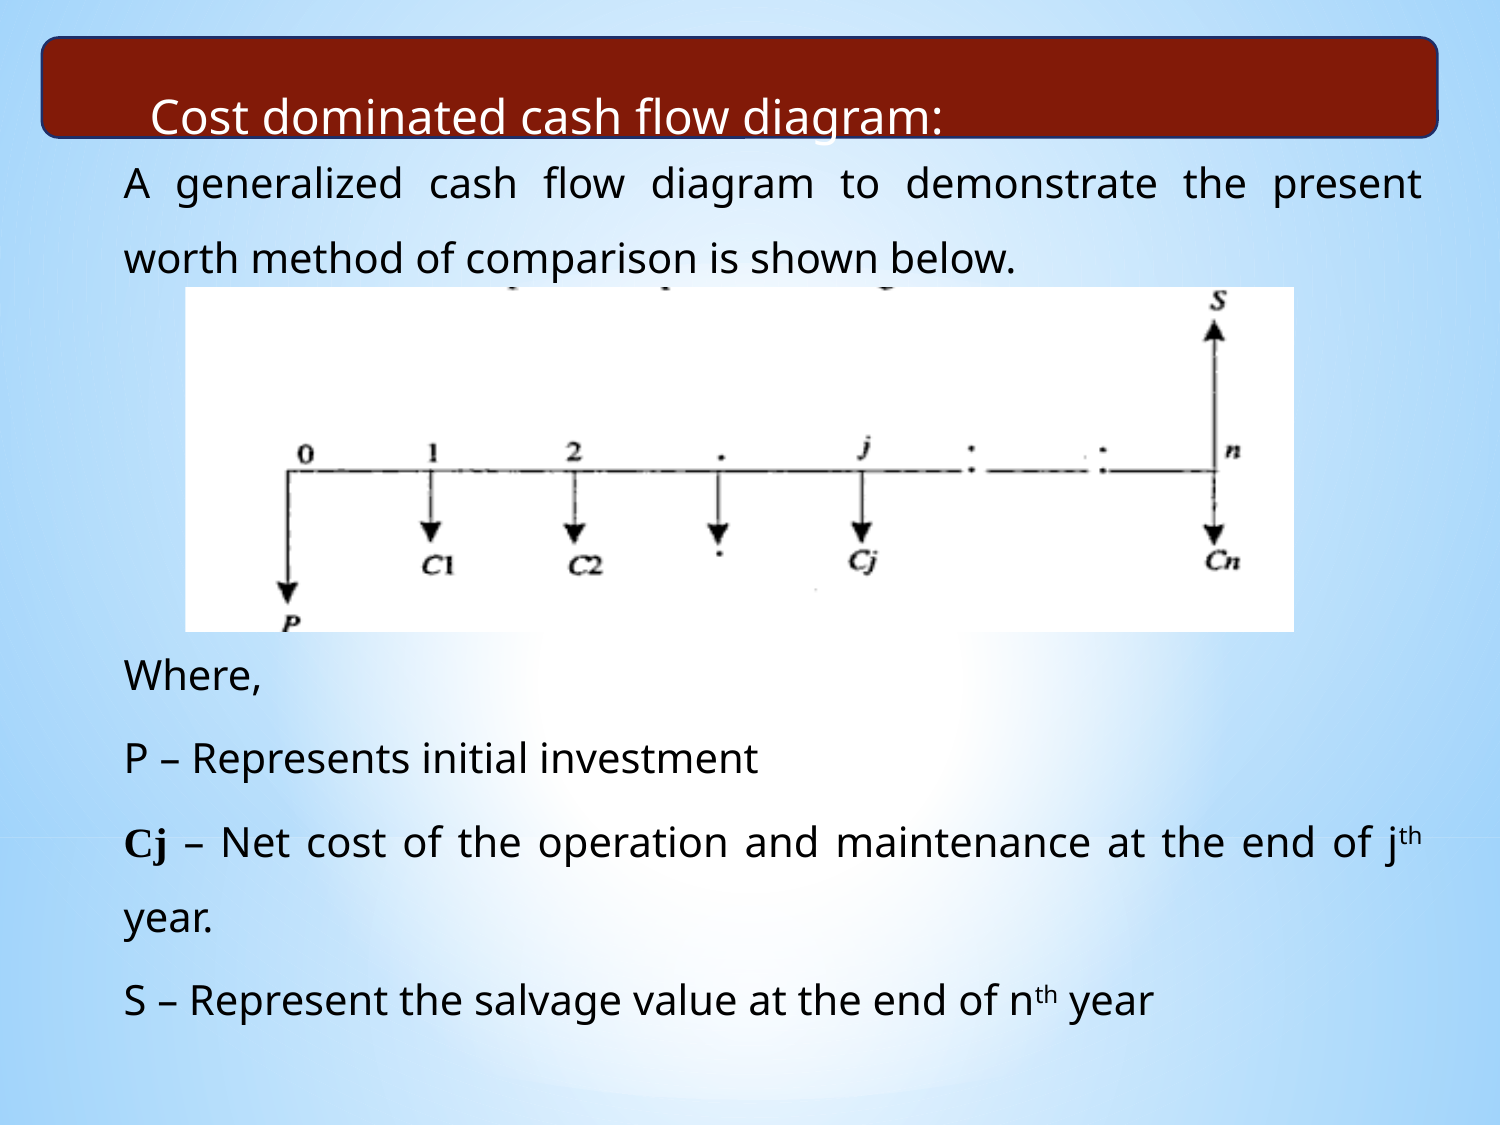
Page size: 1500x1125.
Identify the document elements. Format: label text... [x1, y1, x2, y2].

text_box [41, 37, 1438, 124]
picture [185, 287, 1294, 632]
text_box A generalized cash flow diagram to demonstrate the present worth method of comparison is shown below. Where, P – Represents initial investment Cj – Net cost of the operation and maintenance at the end of jth year. S – Represent the salvage value at the end of nth year [24, 124, 1438, 963]
title Cost dominated cash flow diagram: [73, 50, 1403, 124]
